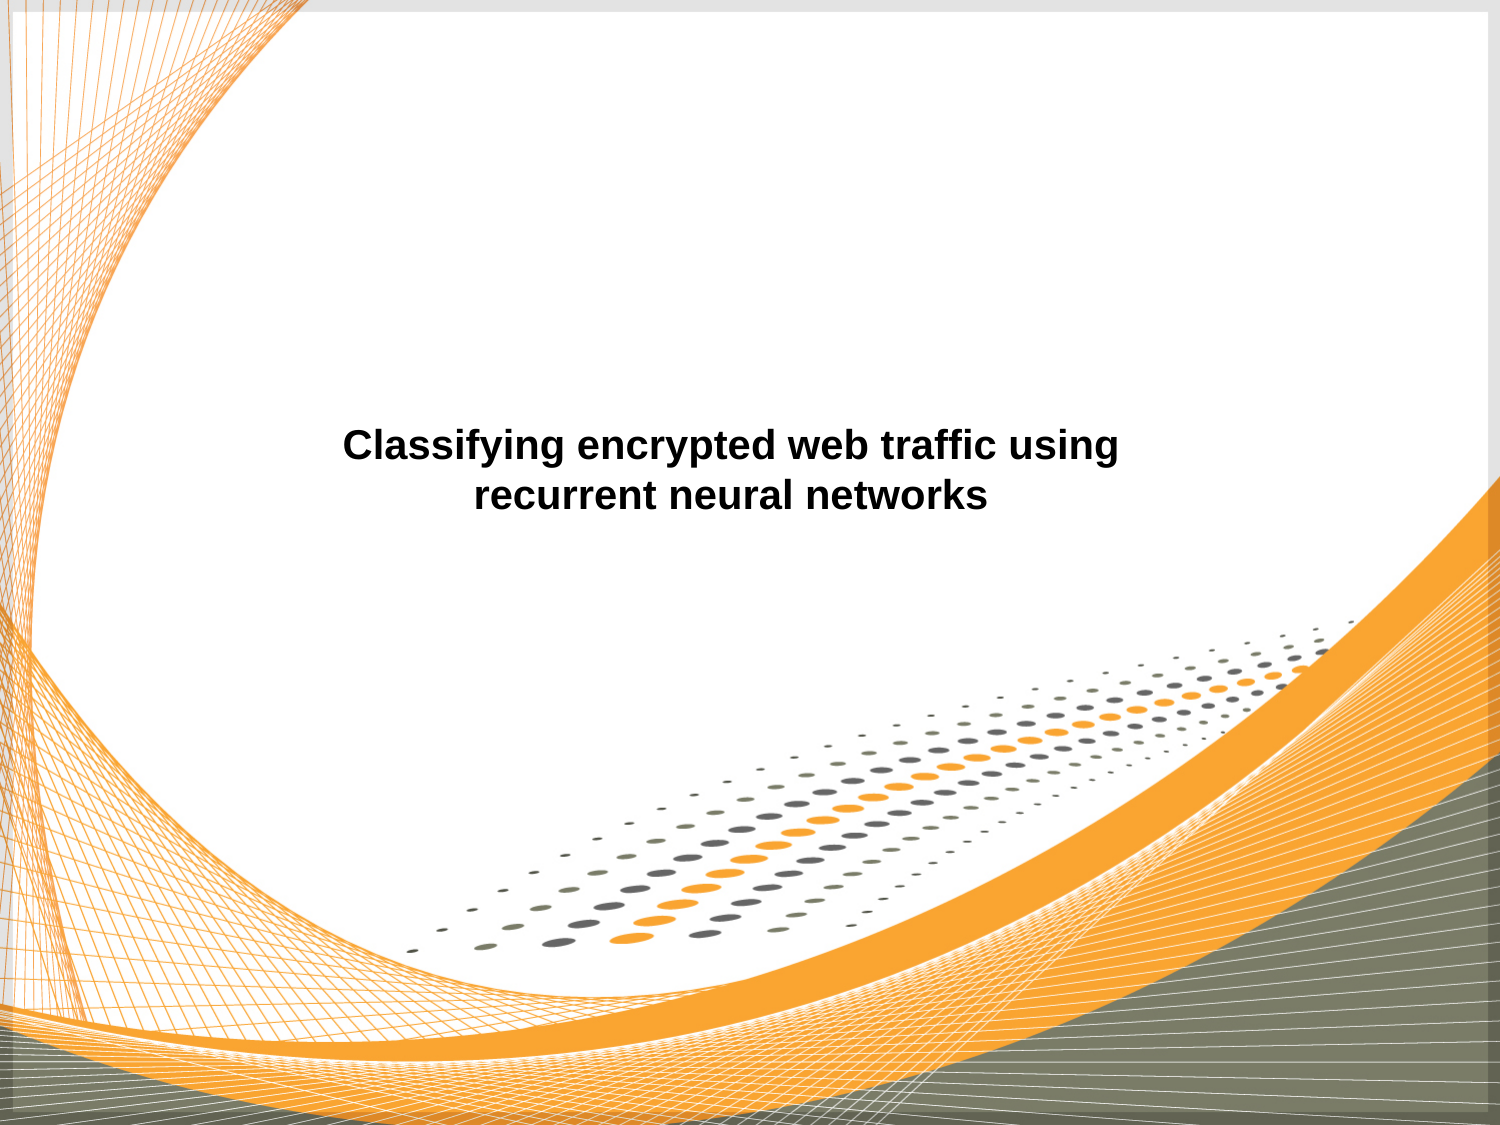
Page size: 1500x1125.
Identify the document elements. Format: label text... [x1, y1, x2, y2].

picture [0, 0, 1500, 1125]
text_box Classifying encrypted web traffic using recurrent neural networks [300, 410, 1163, 526]
